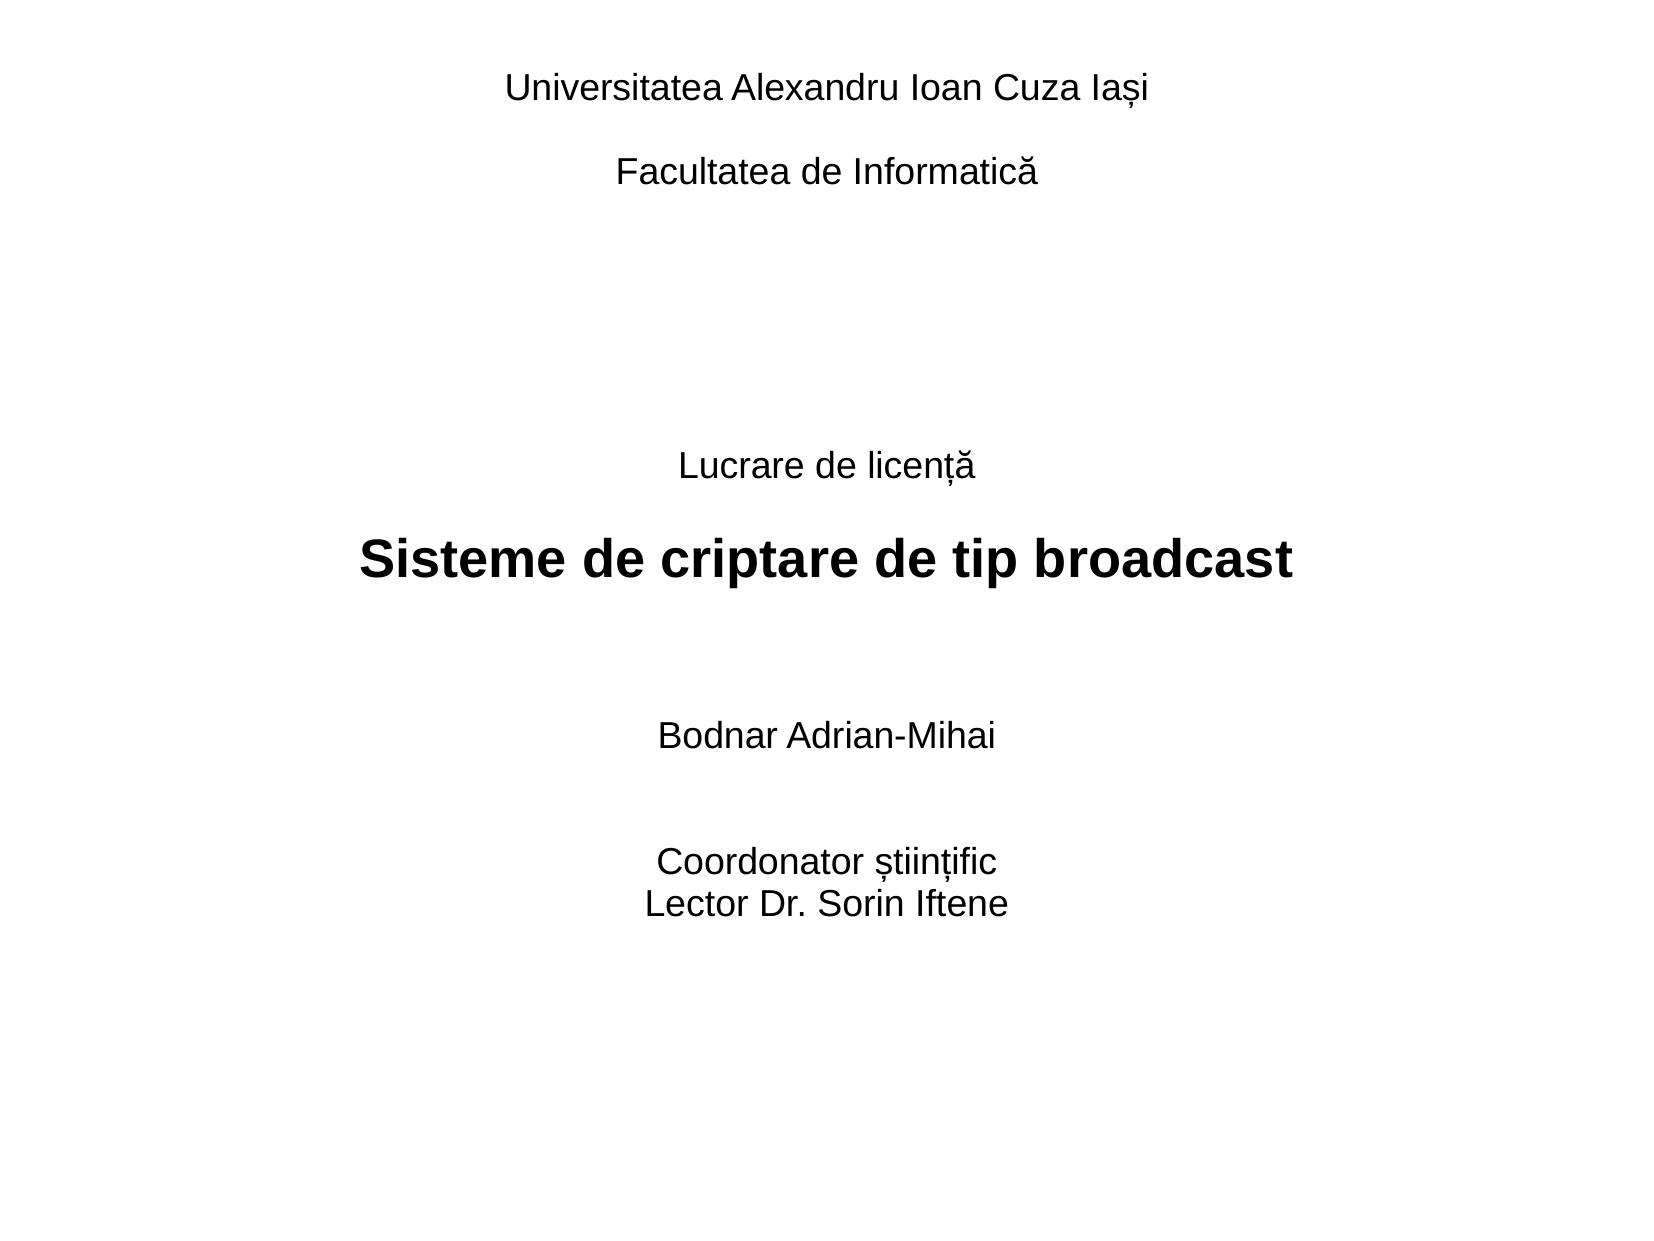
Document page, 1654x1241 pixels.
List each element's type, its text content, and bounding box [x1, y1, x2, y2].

text_box Universitatea Alexandru Ioan Cuza Iași Facultatea de Informatică Lucrare de licență Sisteme de criptare de tip broadcast Bodnar Adrian-Mihai Coordonator științific Lector Dr. Sorin Iftene [88, 59, 1565, 1186]
